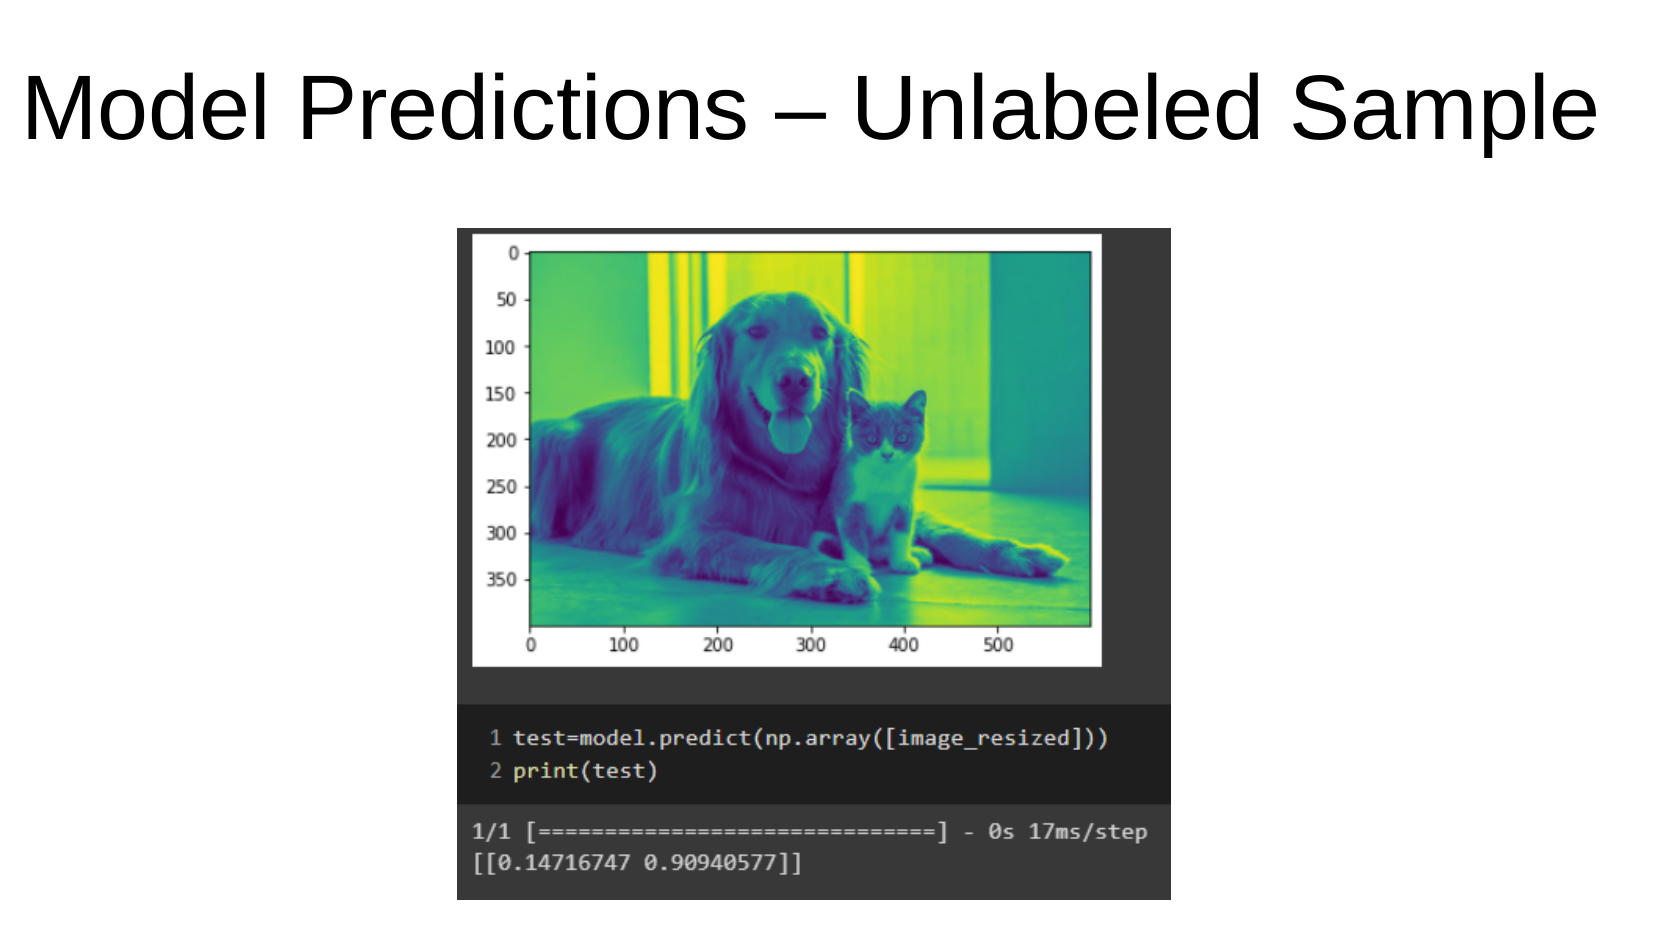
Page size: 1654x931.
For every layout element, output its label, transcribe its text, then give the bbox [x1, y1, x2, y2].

picture [457, 228, 1171, 901]
title Model Predictions – Unlabeled Sample [4, 4, 1621, 211]
